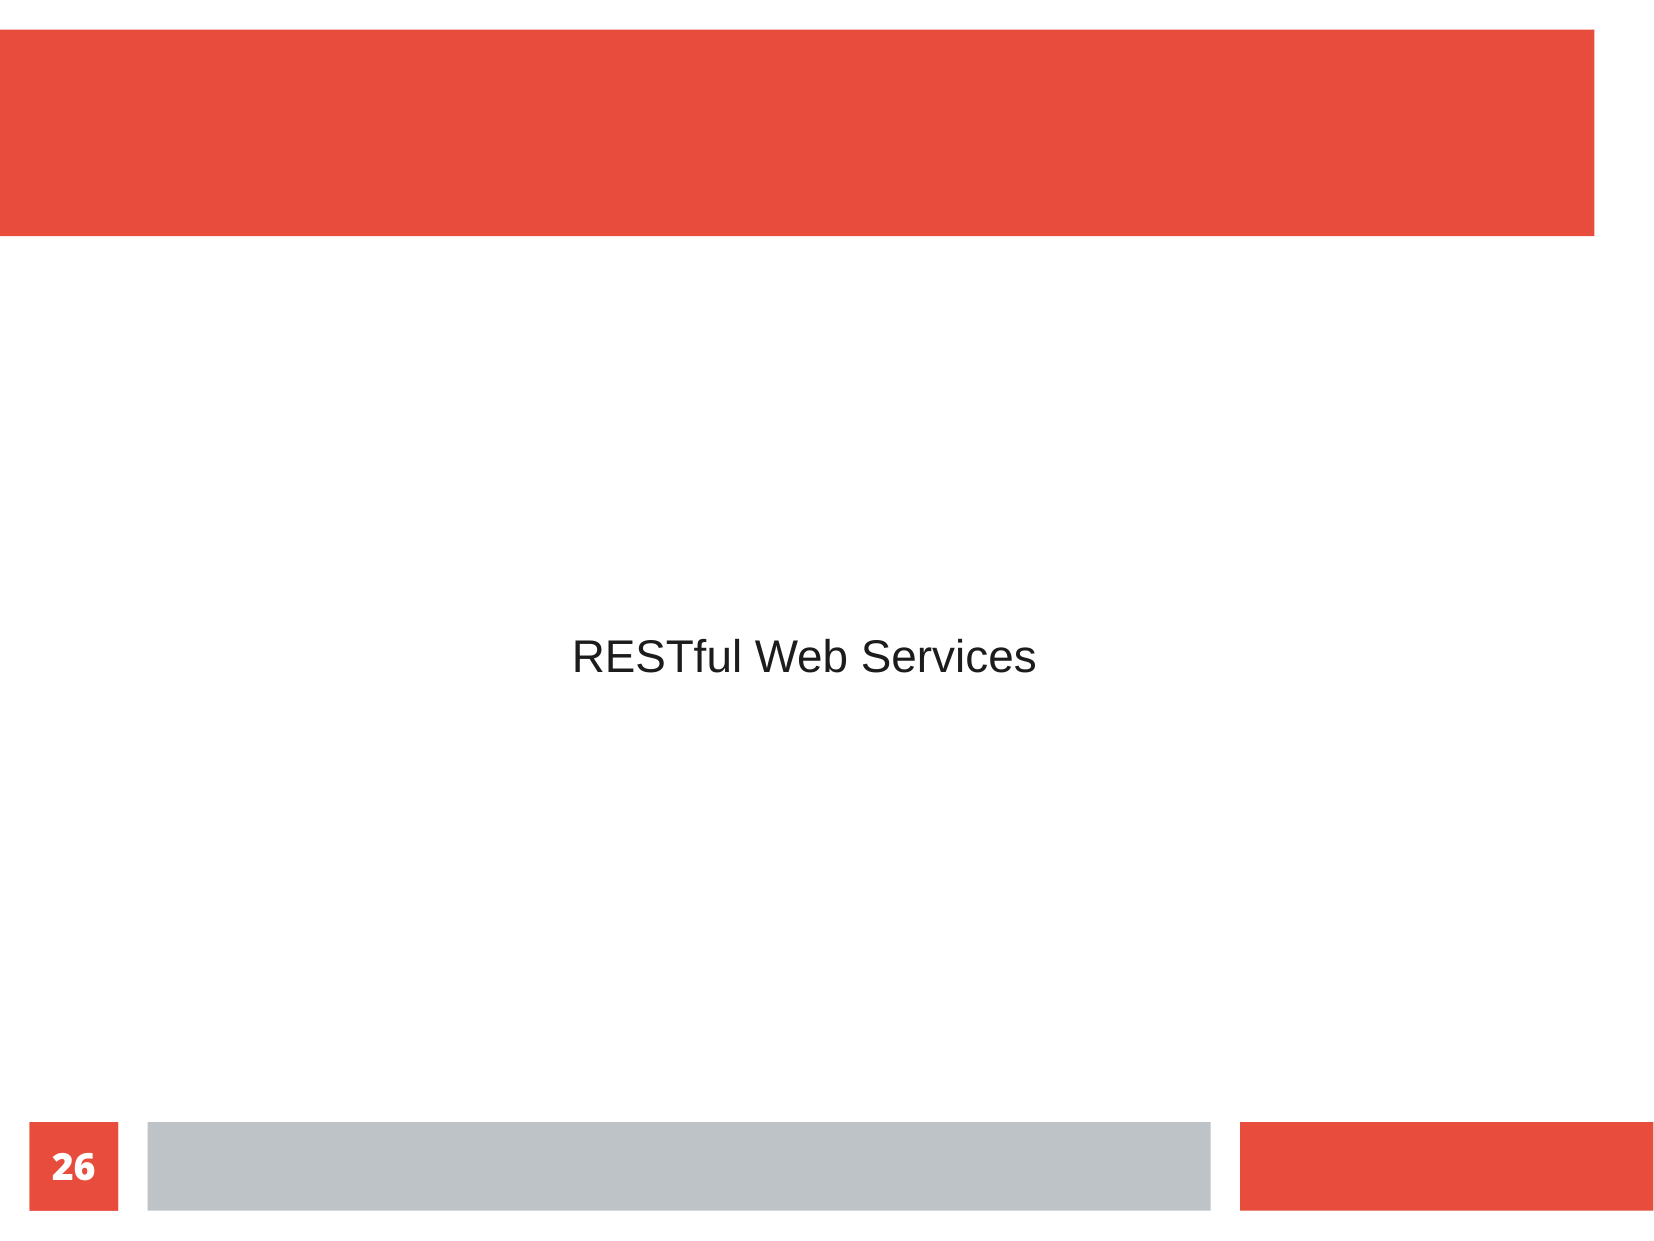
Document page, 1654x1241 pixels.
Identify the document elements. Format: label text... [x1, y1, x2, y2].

subtitle RESTful Web Services [23, 271, 1642, 1096]
